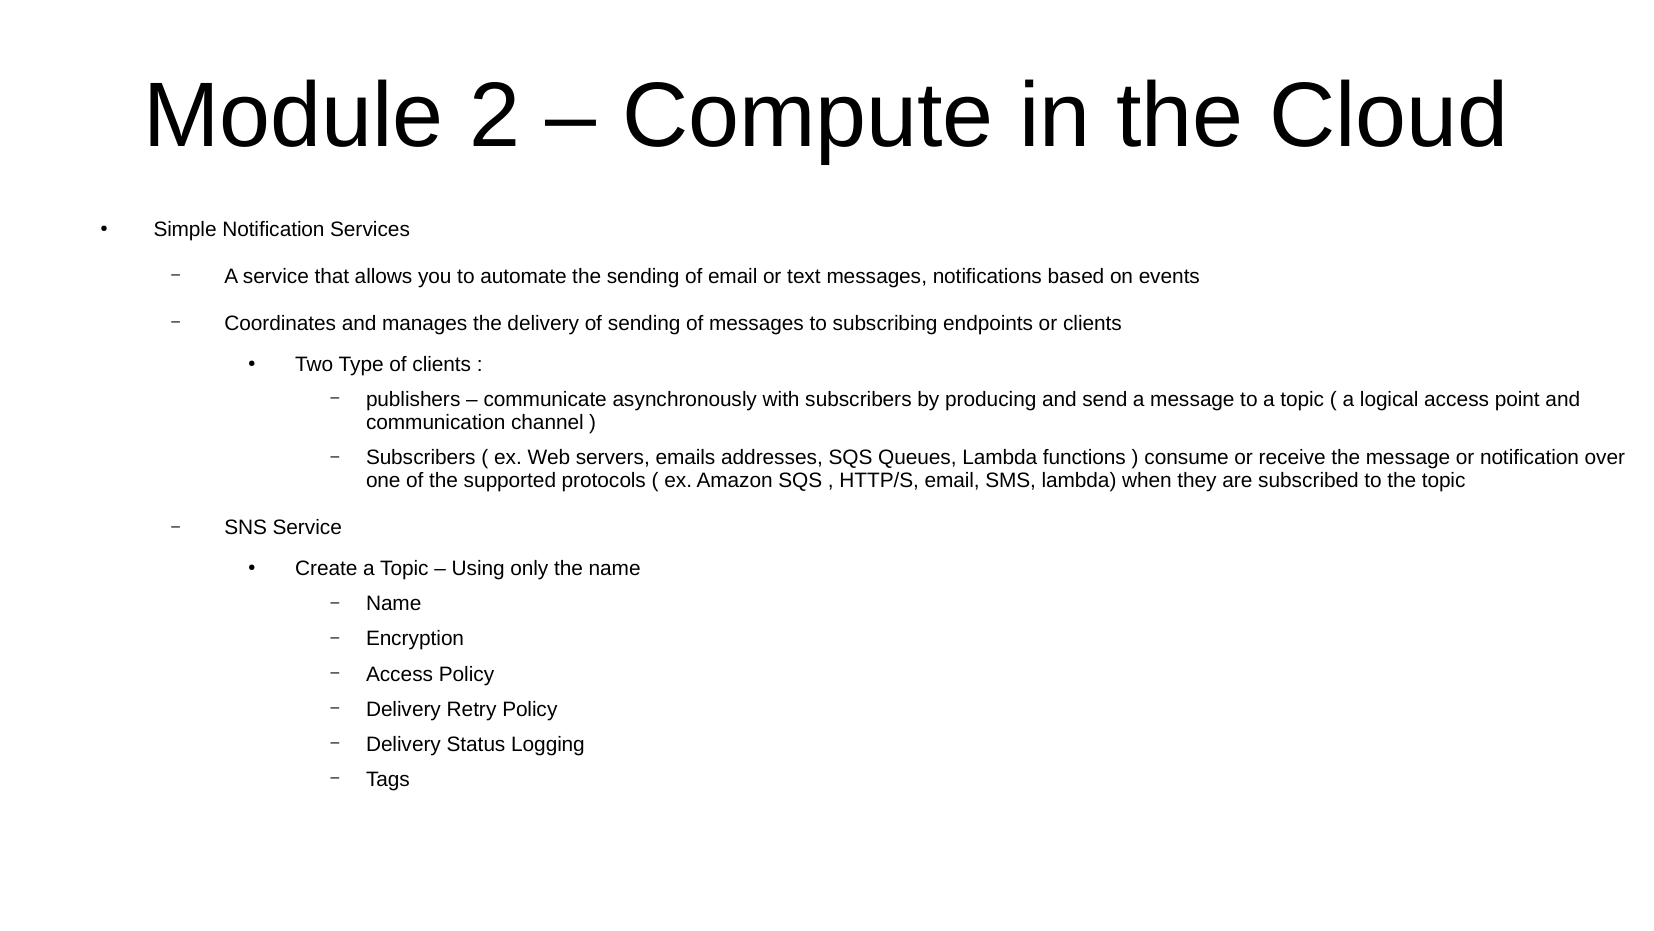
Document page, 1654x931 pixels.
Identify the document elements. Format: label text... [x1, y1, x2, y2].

list Simple Notification Services A service that allows you to automate the sending of email or text messages, notifications based on events Coordinates and manages the delivery of sending of messages to subscribing endpoints or clients Two Type of clients : publishers – communicate asynchronously with subscribers by producing and send a message to a topic ( a logical access point and communication channel ) Subscribers ( ex. Web servers, emails addresses, SQS Queues, Lambda functions ) consume or receive the message or notification over one of the supported protocols ( ex. Amazon SQS , HTTP/S, email, SMS, lambda) when they are subscribed to the topic SNS Service Create a Topic – Using only the name Name Encryption Access Policy Delivery Retry Policy Delivery Status Logging Tags [82, 217, 1636, 916]
title Module 2 – Compute in the Cloud [82, 37, 1571, 193]
